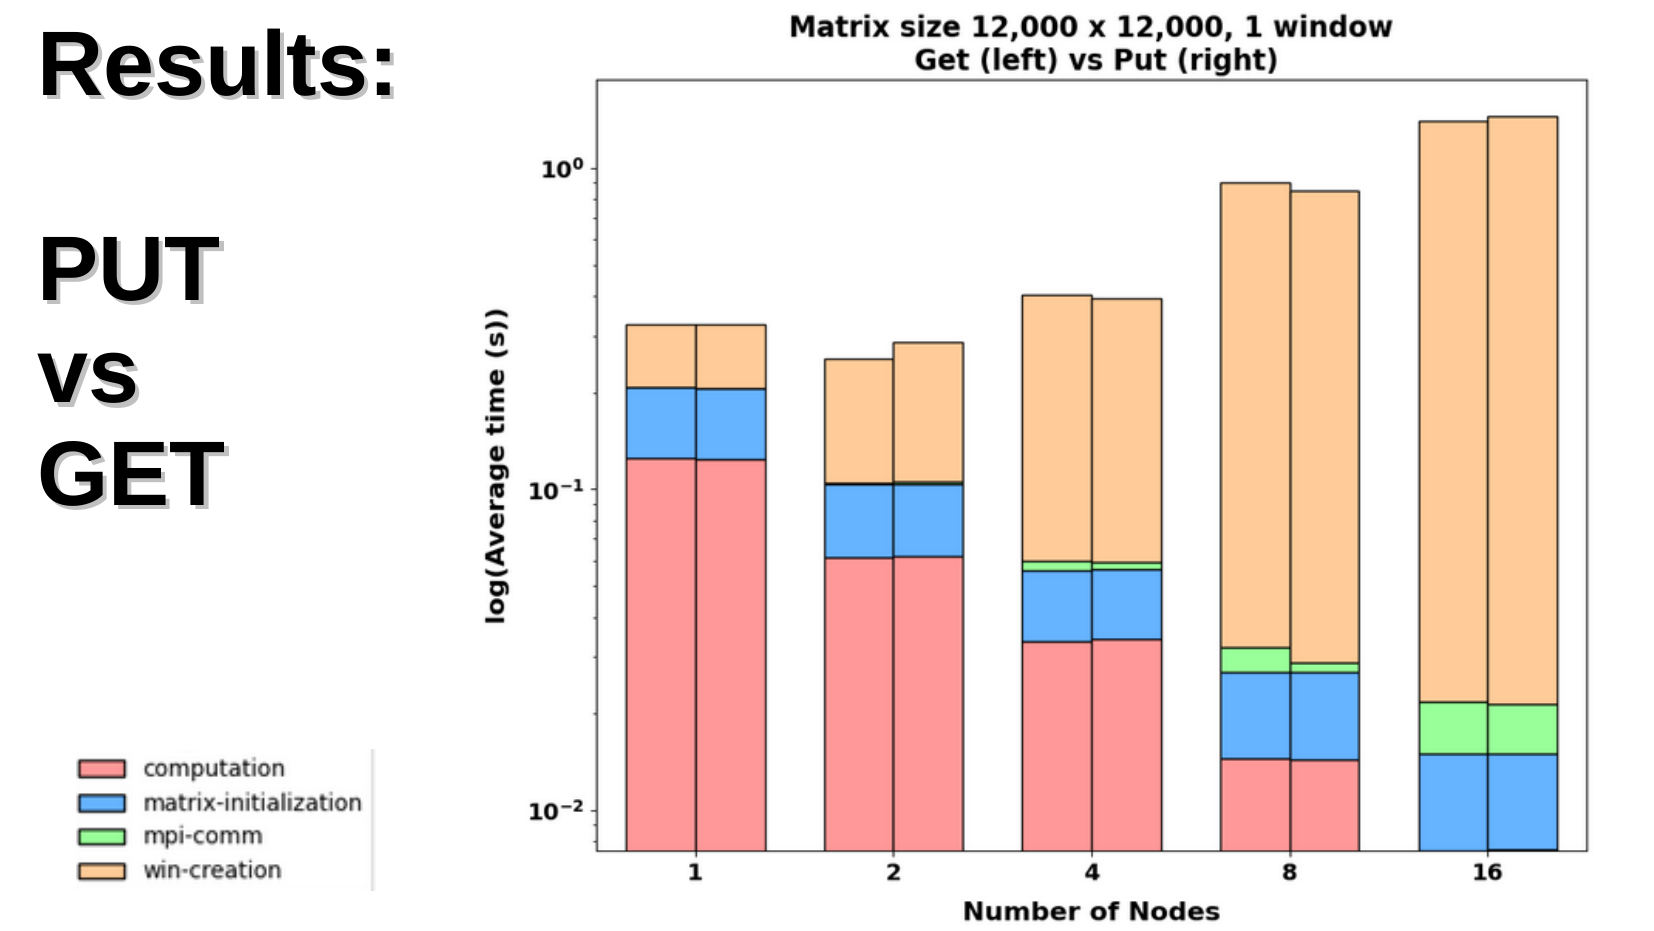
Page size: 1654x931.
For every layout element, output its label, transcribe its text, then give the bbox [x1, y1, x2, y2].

picture [481, 6, 1614, 931]
picture [75, 749, 378, 891]
title Results: PUT vs GET [37, 12, 481, 526]
